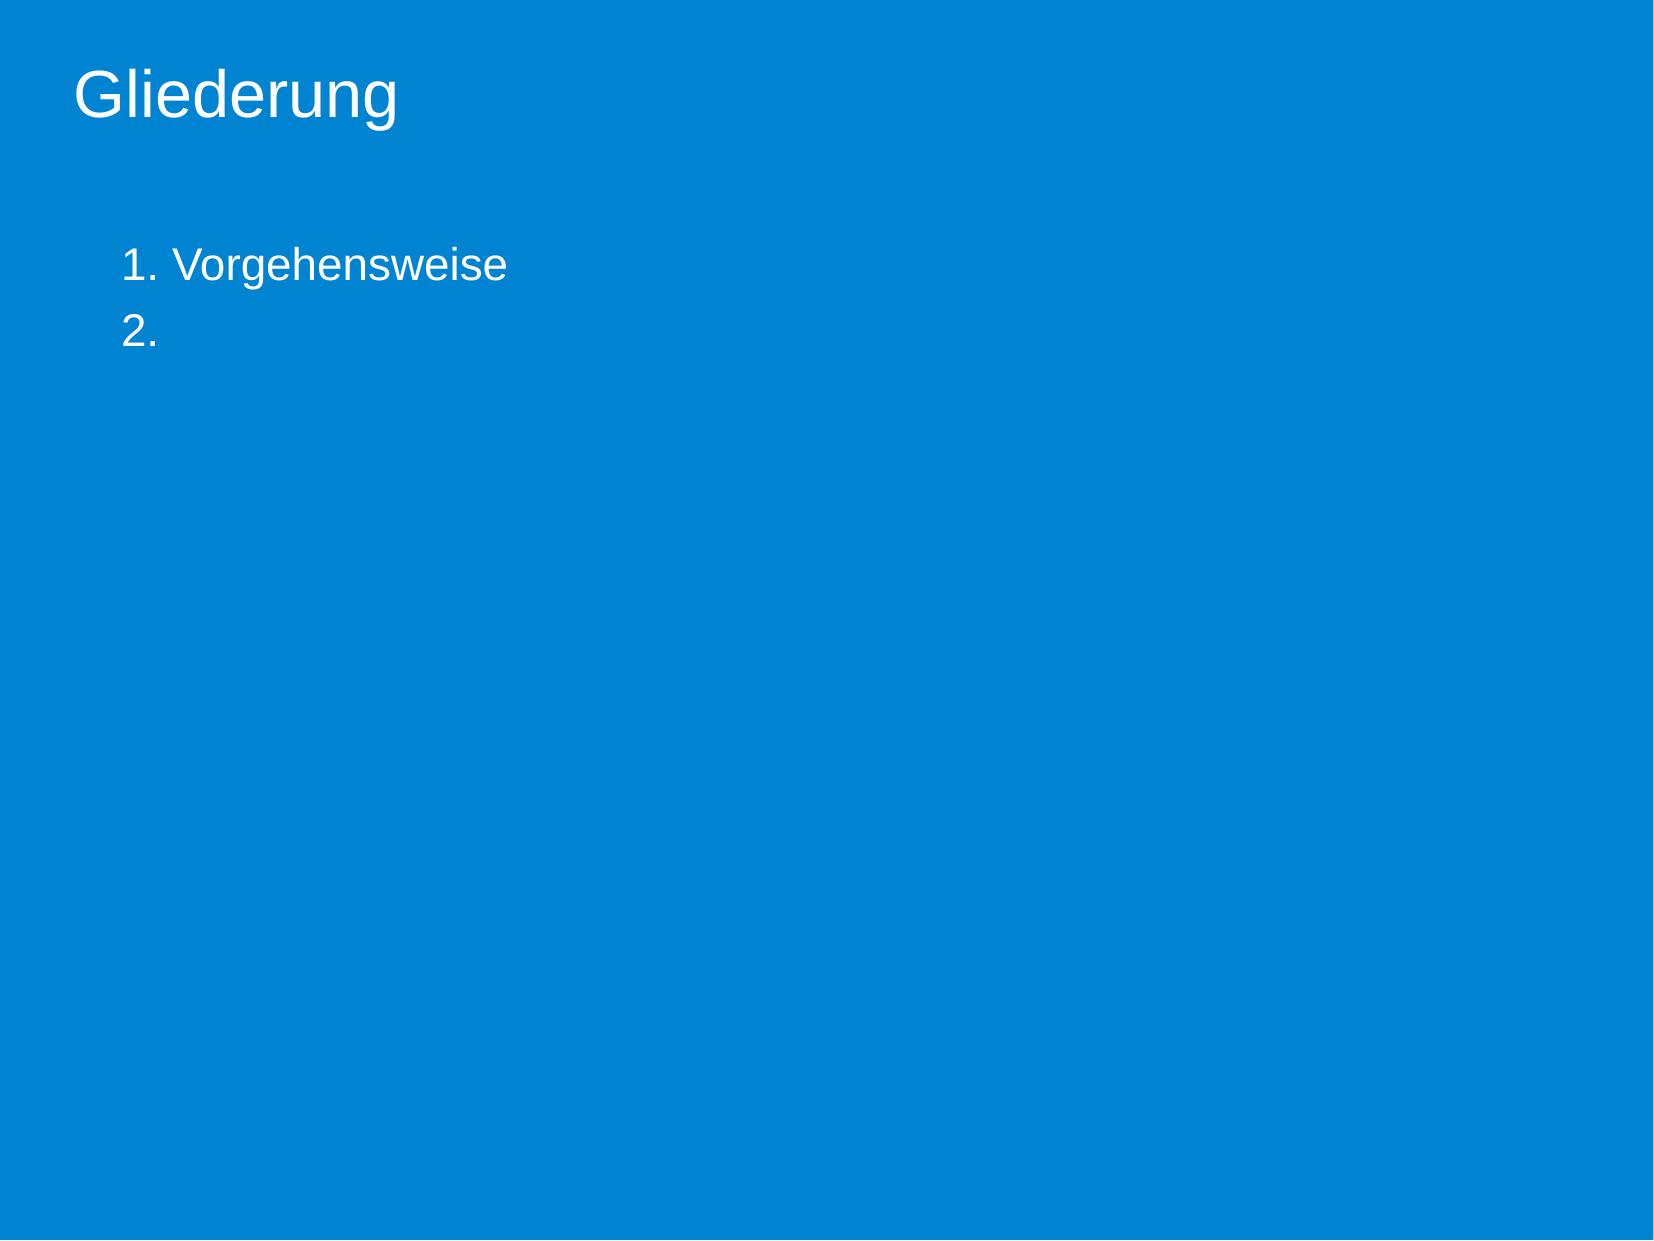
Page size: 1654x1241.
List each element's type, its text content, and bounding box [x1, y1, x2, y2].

text_box Gliederung [59, 49, 415, 140]
text_box 2. [106, 297, 449, 364]
text_box 1. Vorgehensweise [106, 231, 567, 298]
